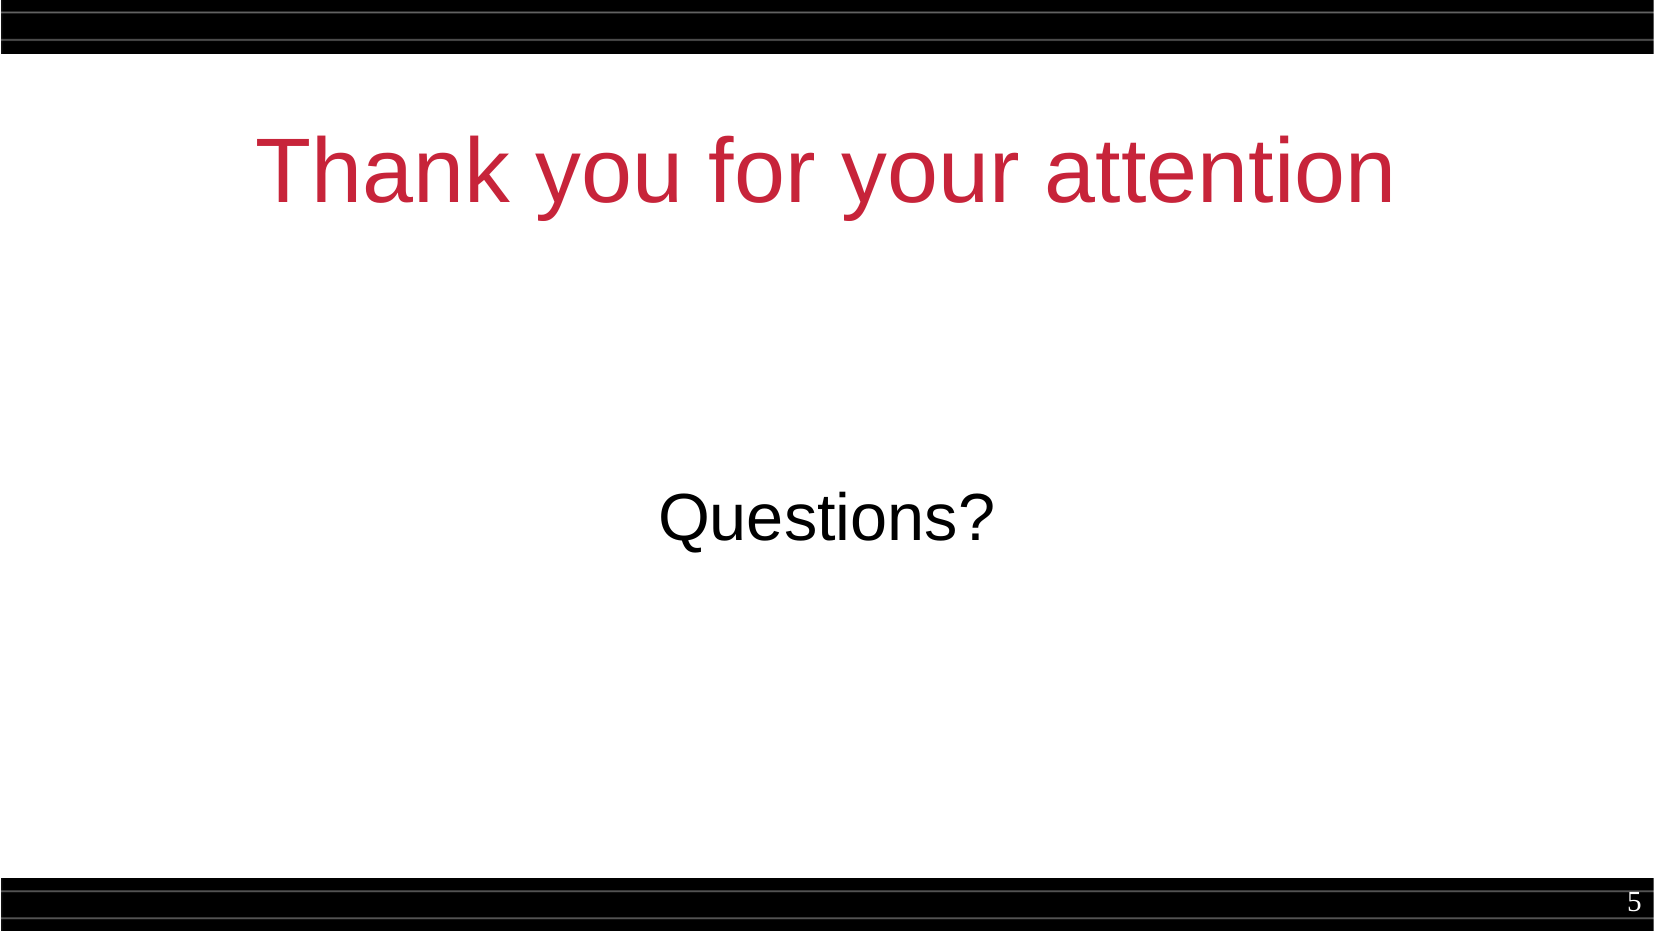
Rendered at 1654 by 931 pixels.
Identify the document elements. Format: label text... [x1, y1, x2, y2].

title Thank you for your attention [82, 92, 1571, 249]
list Questions? [82, 271, 1571, 851]
picture [1, 878, 1654, 931]
picture [1, 0, 1654, 54]
